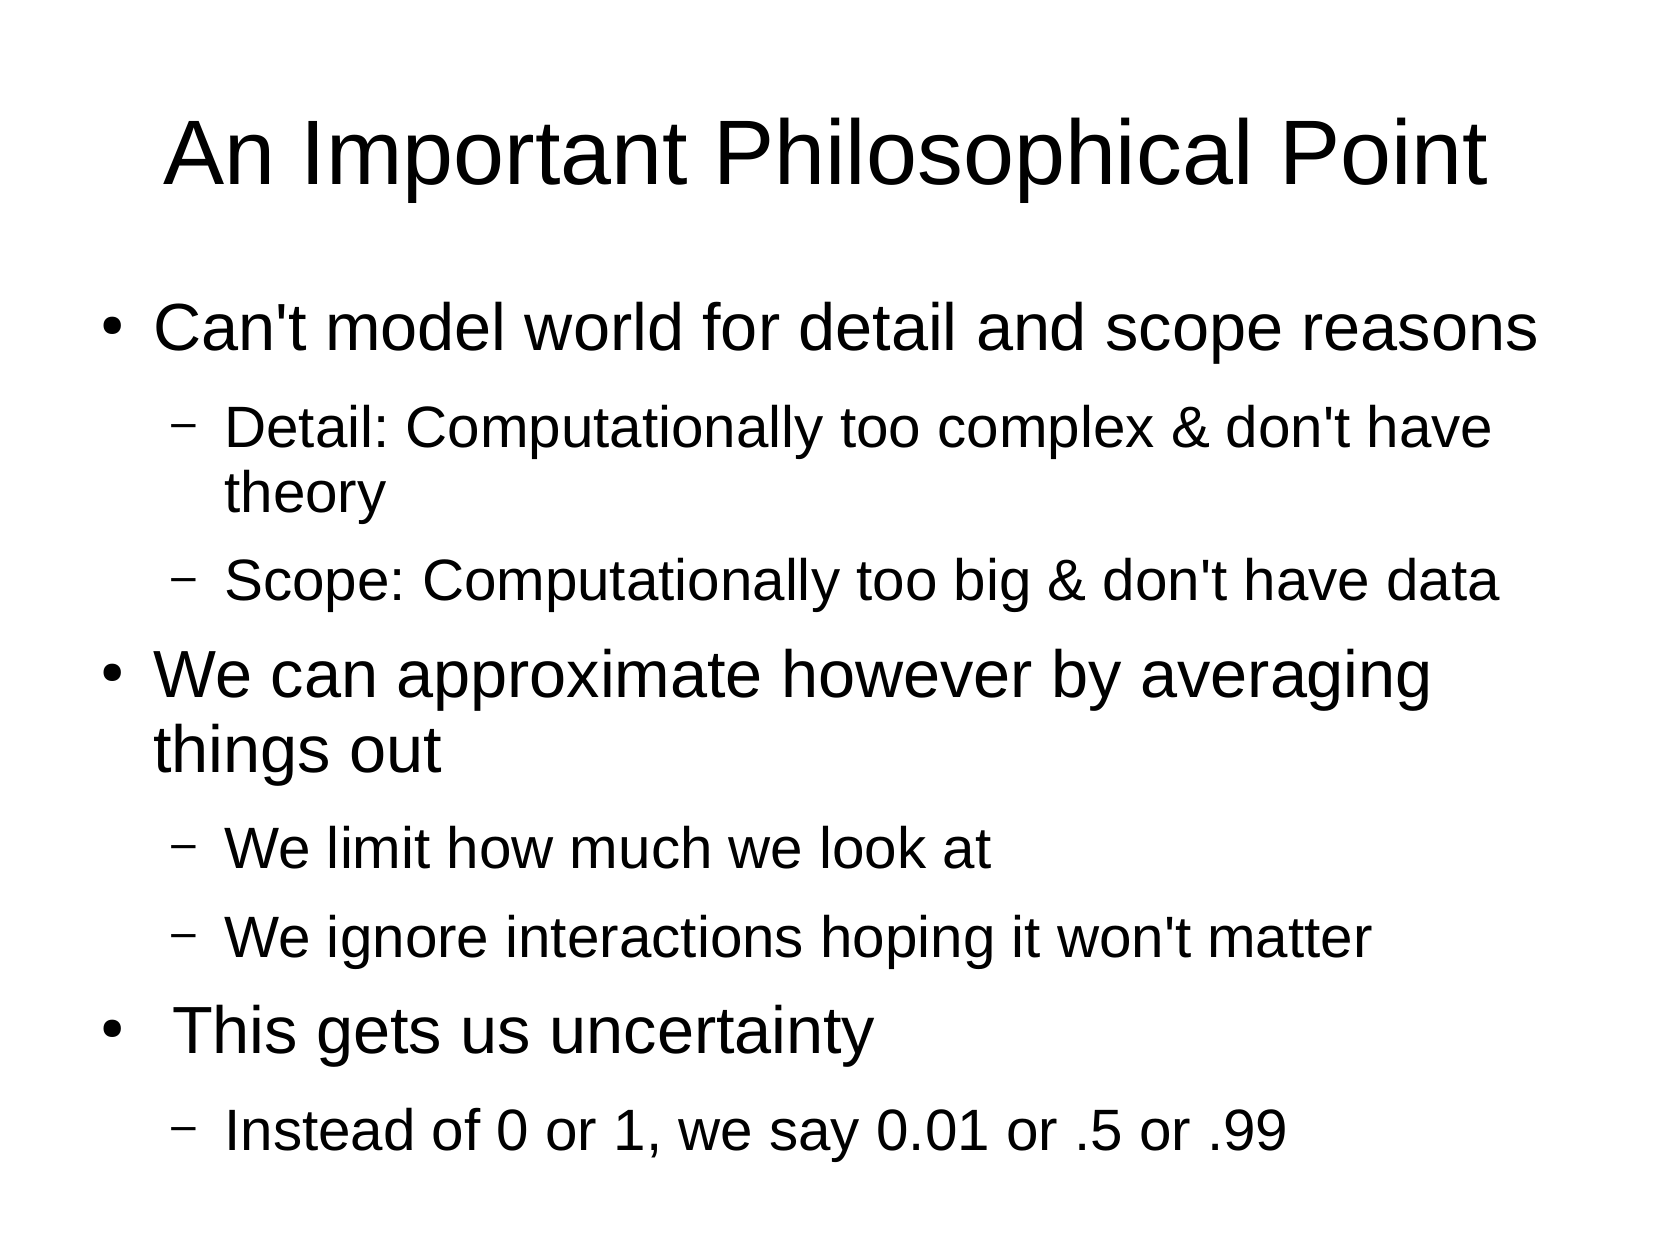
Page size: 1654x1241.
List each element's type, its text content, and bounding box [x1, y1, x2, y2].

title An Important Philosophical Point [82, 49, 1571, 257]
list Can't model world for detail and scope reasons Detail: Computationally too complex & don't have theory Scope: Computationally too big & don't have data We can approximate however by averaging things out We limit how much we look at We ignore interactions hoping it won't matter This gets us uncertainty Instead of 0 or 1, we say 0.01 or .5 or .99 [82, 290, 1571, 1241]
